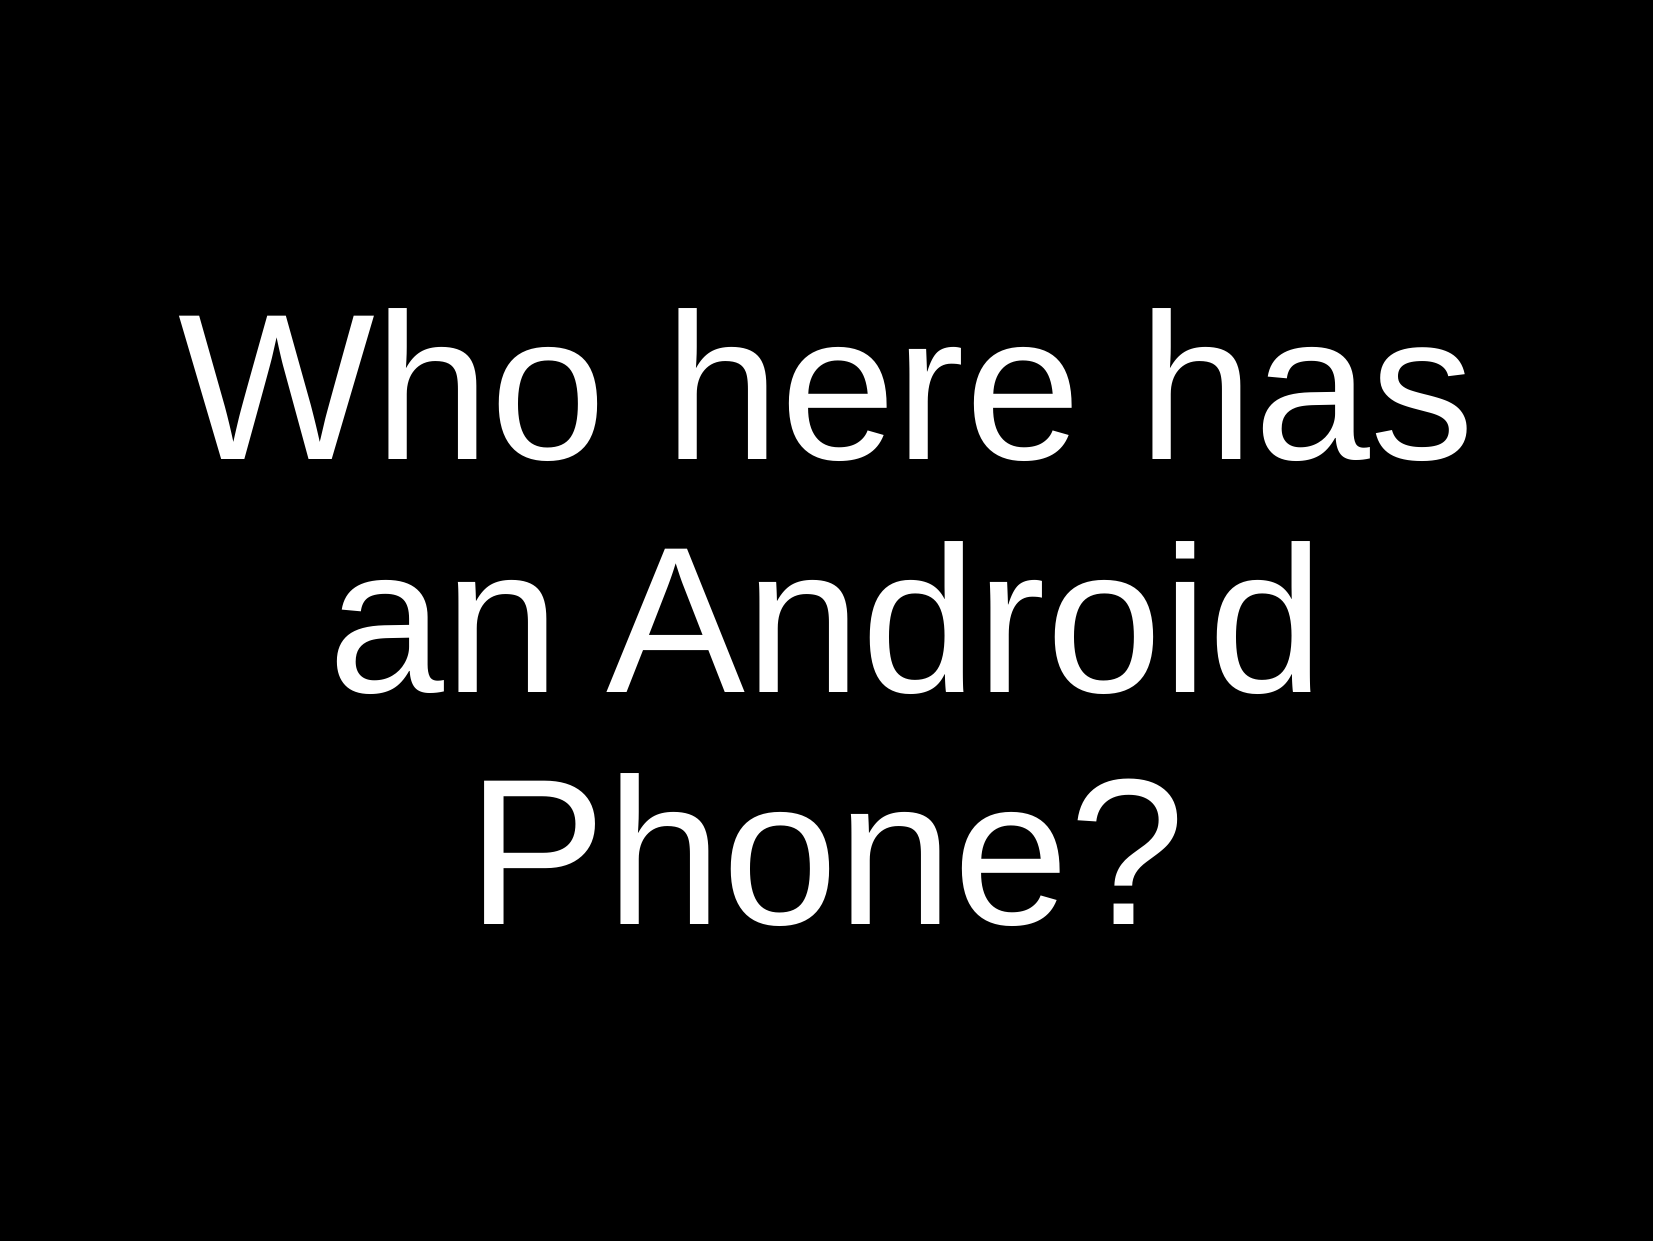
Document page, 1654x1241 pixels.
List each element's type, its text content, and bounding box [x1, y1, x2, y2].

title Who here has an Android Phone? [82, 101, 1571, 1140]
